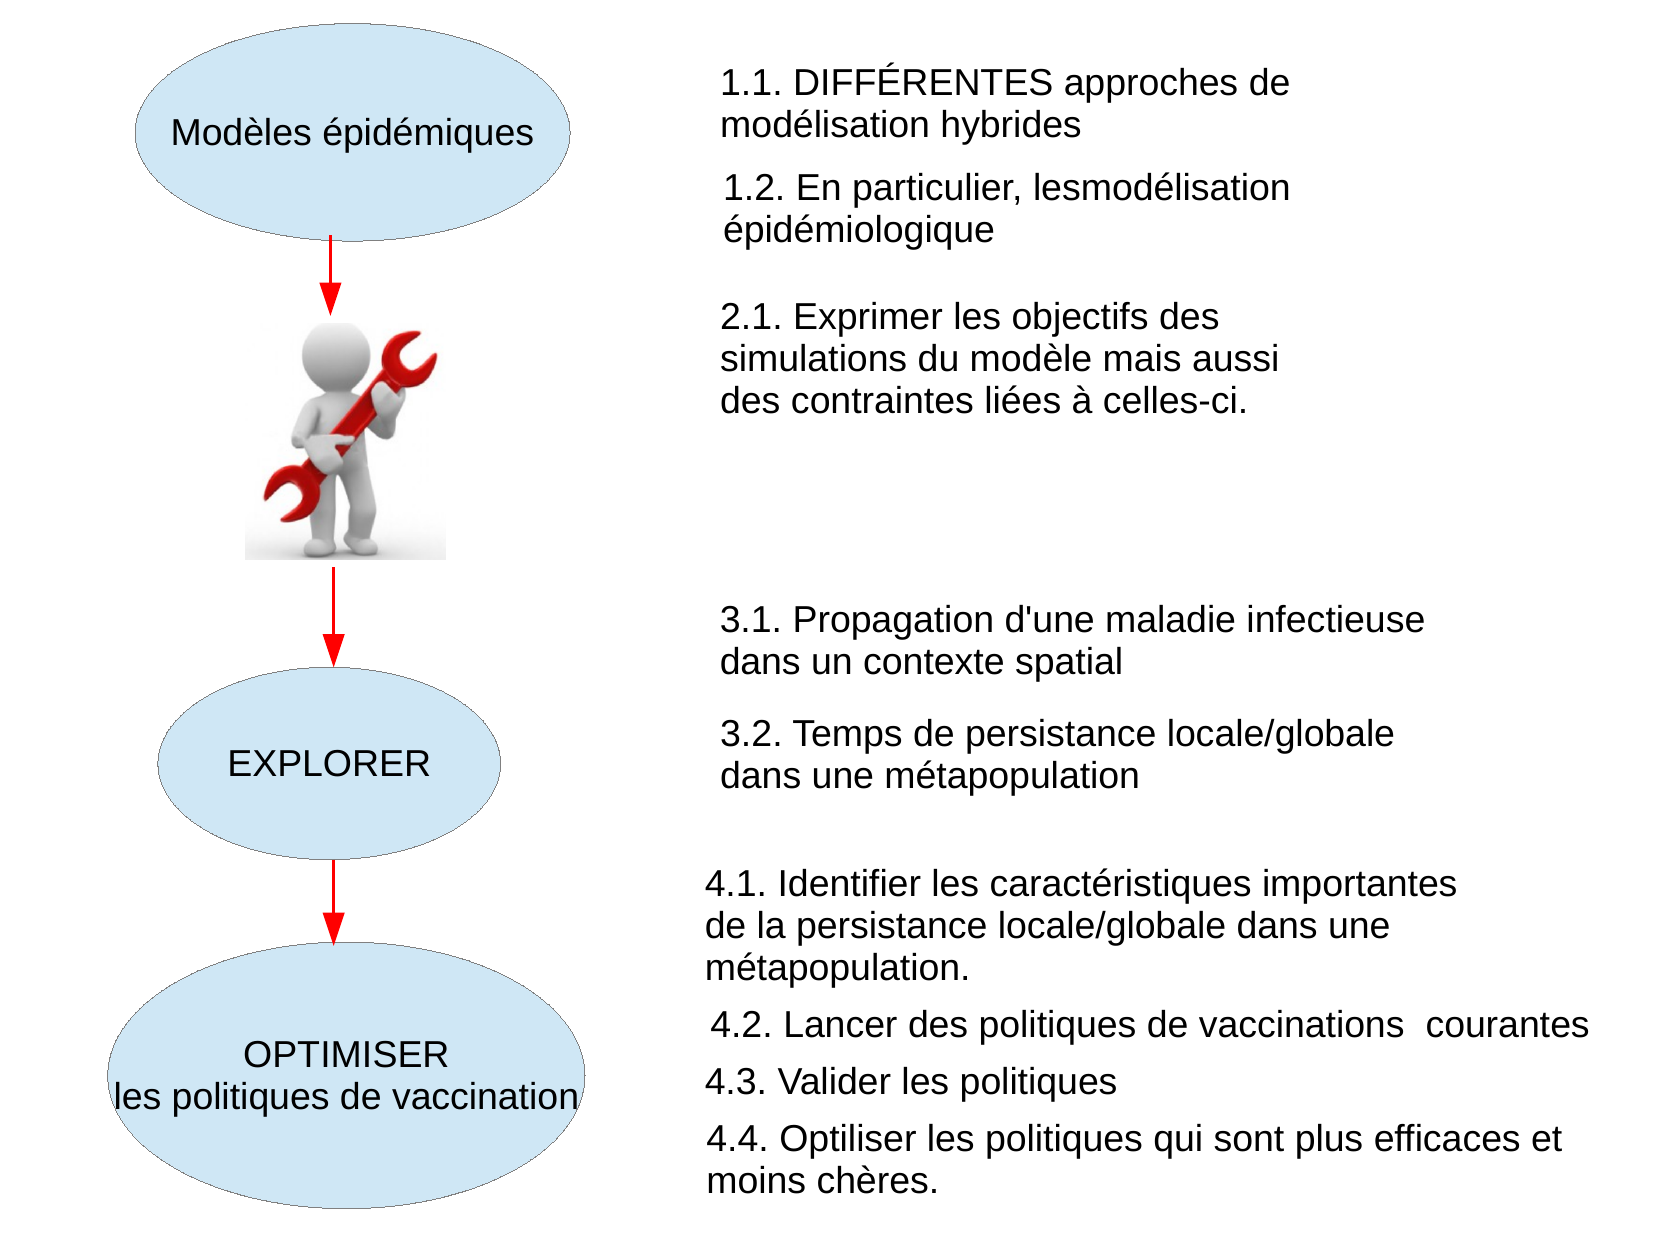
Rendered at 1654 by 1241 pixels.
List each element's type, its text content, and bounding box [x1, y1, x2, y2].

text_box 4.1. Identifier les caractéristiques importantes de la persistance locale/globale dans une métapopulation. [690, 855, 1654, 996]
picture [245, 323, 446, 560]
text_box 2.1. Exprimer les objectifs des simulations du modèle mais aussi des contraintes liées à celles-ci. [705, 288, 1301, 429]
text_box EXPLORER [157, 667, 501, 860]
text_box Modèles épidémiques [135, 23, 571, 242]
text_box 3.1. Propagation d'une maladie infectieuse dans un contexte spatial [705, 591, 1441, 691]
text_box OPTIMISER les politiques de vaccination [107, 942, 586, 1209]
text_box 1.2. En particulier, lesmodélisation épidémiologique [708, 159, 1328, 259]
text_box 4.4. Optiliser les politiques qui sont plus efficaces et moins chères. [691, 1110, 1621, 1209]
text_box 4.3. Valider les politiques [690, 1053, 1261, 1111]
text_box 4.2. Lancer des politiques de vaccinations courantes [695, 995, 1606, 1053]
text_box 1.1. DIFFÉRENTES approches de modélisation hybrides [705, 54, 1328, 154]
text_box 3.2. Temps de persistance locale/globale dans une métapopulation [705, 705, 1421, 804]
